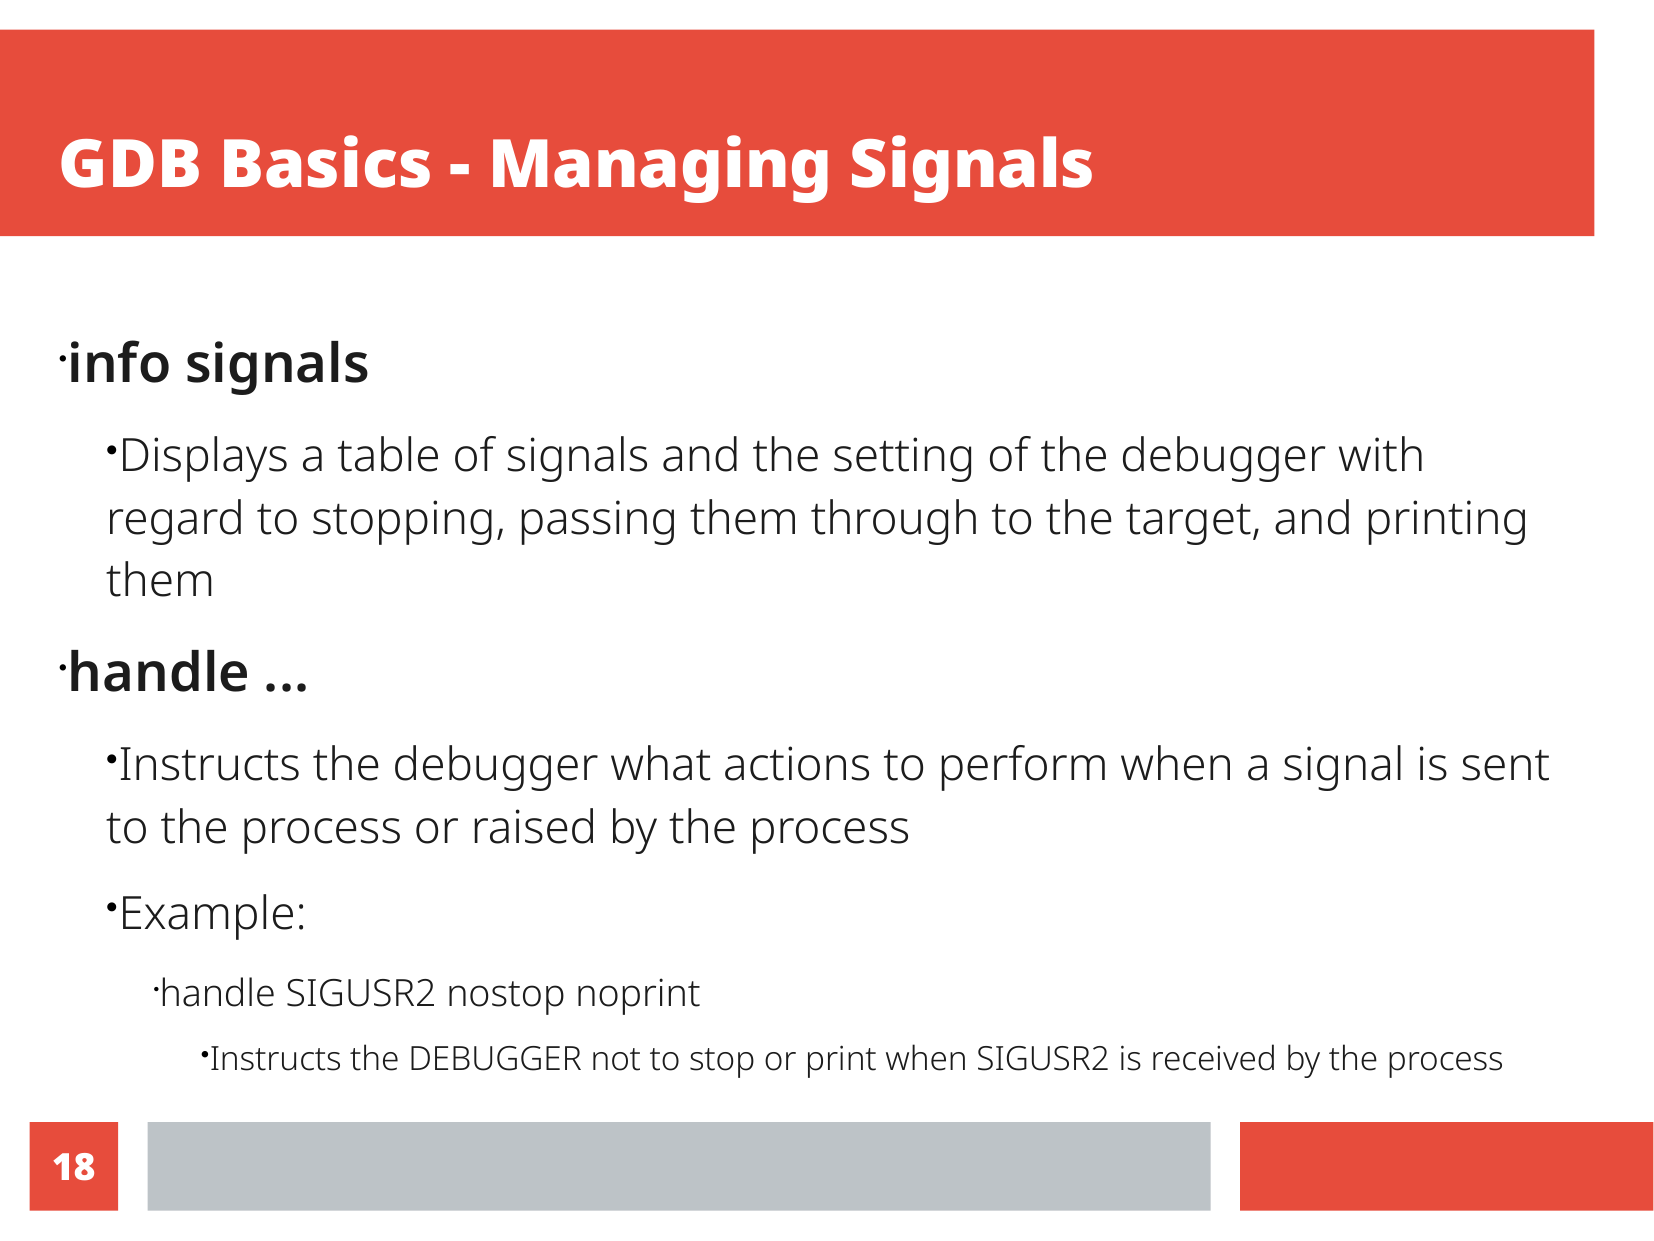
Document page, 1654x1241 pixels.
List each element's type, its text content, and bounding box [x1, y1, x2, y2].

list info signals Displays a table of signals and the setting of the debugger with regard to stopping, passing them through to the target, and printing them handle ... Instructs the debugger what actions to perform when a signal is sent to the process or raised by the process Example: handle SIGUSR2 nostop noprint Instructs the DEBUGGER not to stop or print when SIGUSR2 is received by the process [59, 324, 1565, 1093]
title GDB Basics - Managing Signals [59, 59, 1595, 207]
